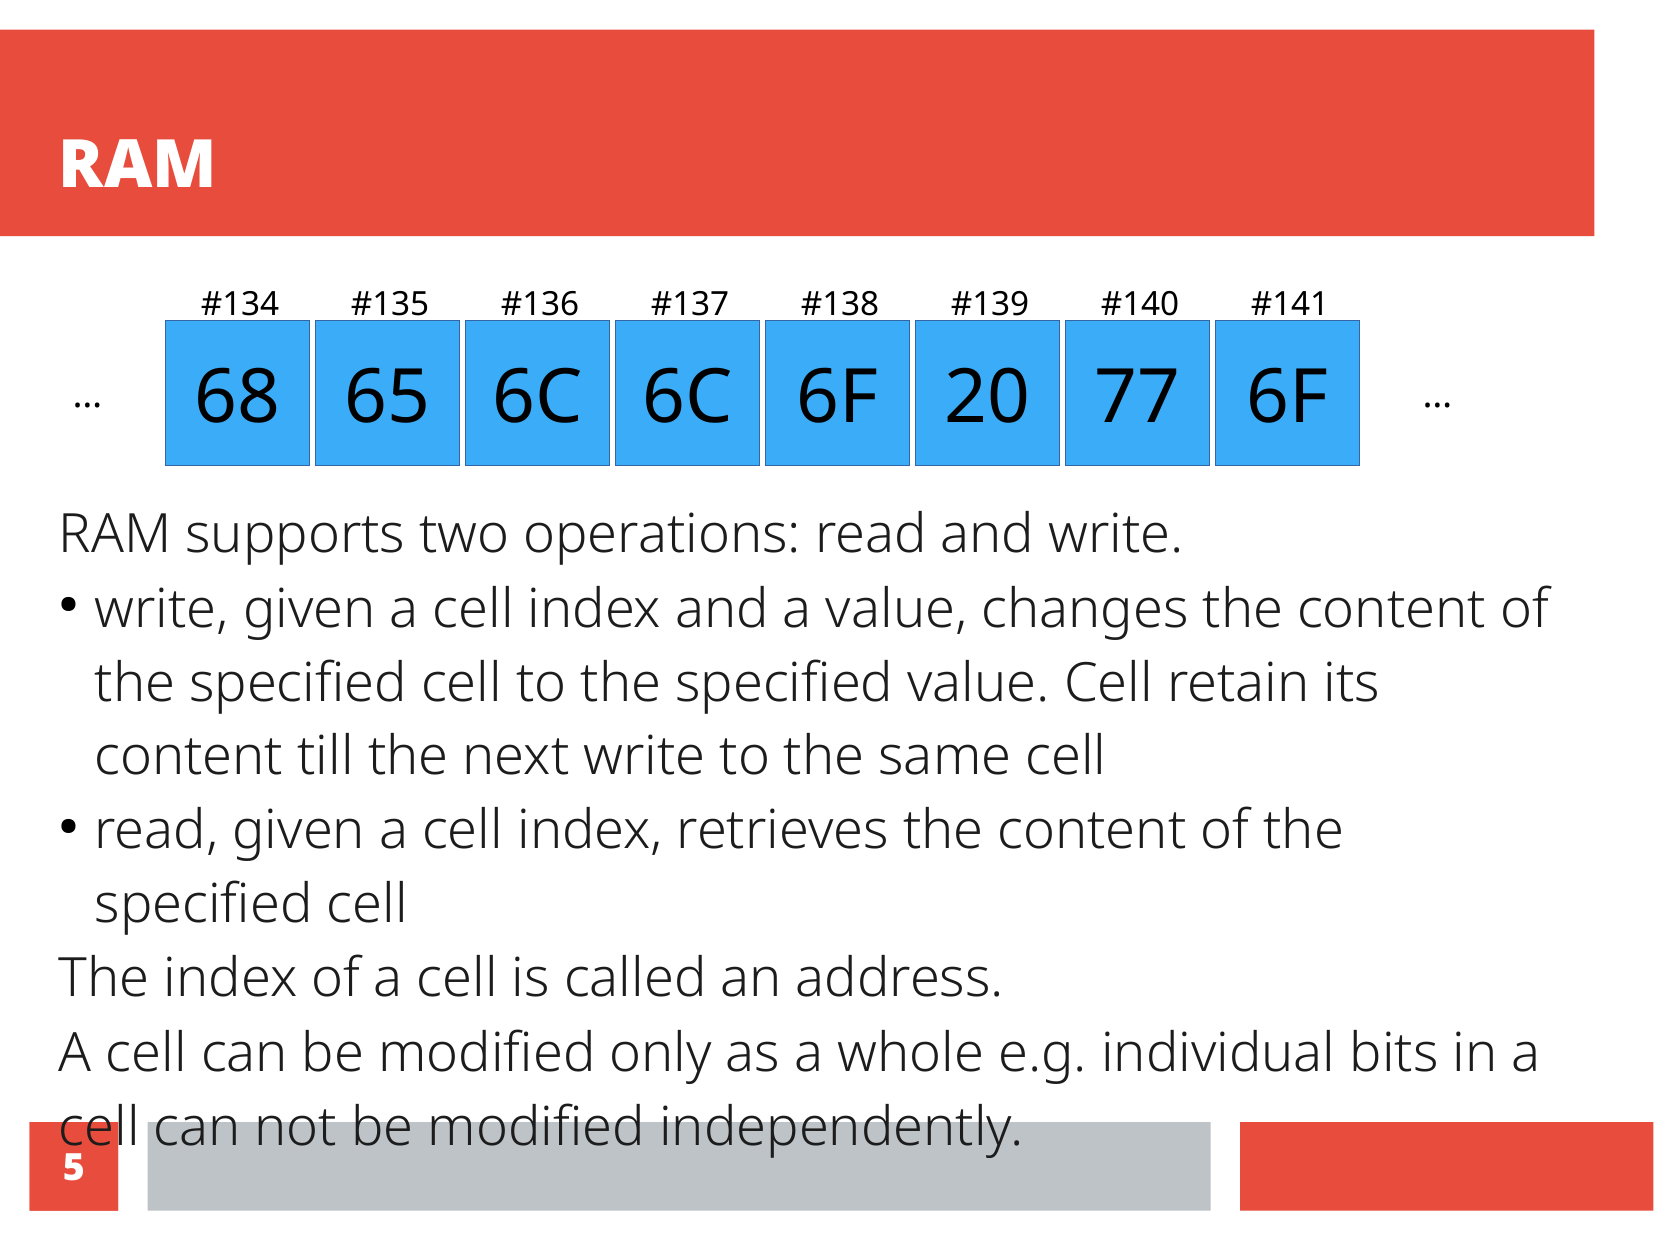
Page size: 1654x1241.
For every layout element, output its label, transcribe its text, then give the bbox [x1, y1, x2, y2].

text_box … [15, 320, 160, 466]
text_box 6F [765, 321, 910, 466]
text_box #137 [616, 285, 765, 321]
text_box 68 [165, 321, 310, 466]
text_box #138 [765, 285, 915, 321]
text_box 6C [465, 321, 610, 466]
text_box #135 [316, 285, 465, 321]
text_box #136 [465, 285, 616, 321]
text_box #141 [1215, 285, 1366, 321]
text_box 6F [1215, 321, 1360, 466]
text_box #134 [165, 285, 316, 321]
text_box 20 [915, 321, 1060, 466]
text_box #139 [915, 285, 1065, 321]
title RAM [59, 59, 1595, 207]
text_box #140 [1065, 285, 1215, 321]
text_box 65 [315, 321, 460, 466]
text_box … [1365, 320, 1510, 466]
text_box 77 [1065, 321, 1210, 466]
text_box 6C [615, 321, 760, 466]
list RAM supports two operations: read and write. write, given a cell index and a value, changes the content of the specified cell to the specified value. Cell retain its content till the next write to the same cell read, given a cell index, retrieves the content of the specified cell The index of a cell is called an address. A cell can be modified only as a whole e.g. individual bits in a cell can not be modified independently. [59, 495, 1565, 1093]
